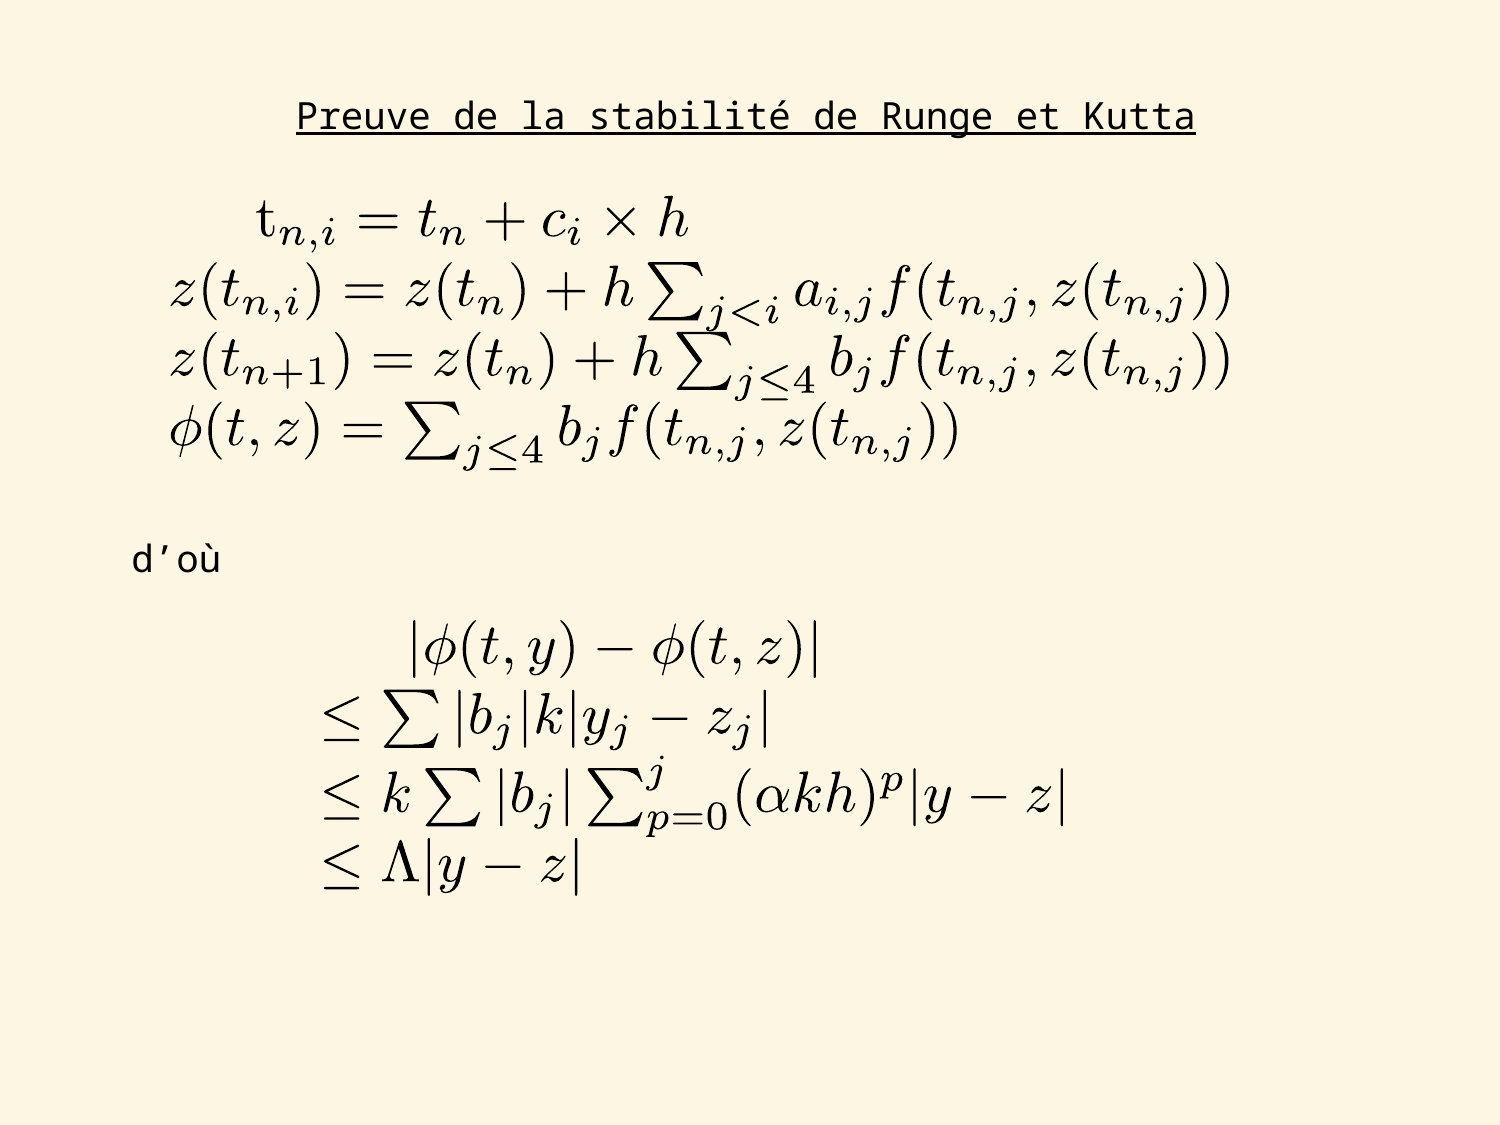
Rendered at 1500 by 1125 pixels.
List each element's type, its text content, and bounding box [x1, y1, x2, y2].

text_box [756, 438, 764, 457]
text_box [1084, 331, 1098, 390]
text_box [1102, 339, 1121, 377]
text_box [274, 419, 300, 446]
text_box [653, 623, 684, 676]
text_box [506, 366, 532, 385]
text_box [358, 225, 398, 229]
text_box [221, 269, 240, 307]
text_box [221, 339, 240, 377]
text_box [256, 200, 275, 237]
text_box [1192, 331, 1206, 390]
text_box [892, 435, 910, 463]
text_box [647, 262, 703, 321]
text_box [645, 811, 669, 838]
text_box [582, 707, 610, 746]
text_box [581, 435, 598, 463]
text_box [492, 724, 509, 751]
text_box [1051, 280, 1077, 307]
text_box [998, 366, 1015, 393]
text_box [936, 339, 955, 377]
text_box [462, 444, 480, 471]
text_box [1051, 349, 1076, 377]
text_box [958, 296, 984, 315]
text_box [707, 802, 727, 830]
text_box [587, 768, 643, 827]
text_box [272, 358, 303, 389]
text_box [999, 296, 1016, 323]
text_box [456, 269, 475, 307]
text_box [567, 226, 581, 246]
text_box [322, 226, 335, 246]
text_box [756, 637, 782, 665]
text_box [676, 305, 732, 390]
text_box [285, 296, 298, 315]
text_box d’où [116, 524, 237, 591]
text_box [1103, 269, 1121, 307]
text_box [1026, 786, 1052, 813]
text_box [462, 620, 477, 679]
text_box [760, 365, 789, 392]
text_box [478, 296, 503, 315]
text_box [358, 214, 398, 218]
text_box [779, 419, 805, 446]
text_box [812, 401, 827, 460]
text_box [203, 262, 217, 321]
text_box [382, 839, 419, 882]
text_box [646, 401, 661, 460]
text_box [844, 309, 850, 323]
text_box [425, 623, 456, 676]
text_box [924, 786, 952, 824]
text_box [604, 265, 634, 307]
text_box [345, 295, 384, 299]
text_box [505, 657, 513, 675]
text_box [534, 802, 551, 829]
text_box [989, 379, 995, 393]
text_box [539, 331, 554, 390]
text_box [536, 692, 563, 734]
text_box [609, 724, 627, 751]
text_box [405, 280, 431, 307]
text_box [664, 408, 683, 446]
text_box [1193, 262, 1207, 321]
text_box [686, 435, 712, 455]
text_box [546, 271, 586, 311]
text_box [732, 724, 749, 751]
text_box [226, 408, 245, 446]
text_box [826, 771, 856, 813]
text_box [756, 786, 790, 813]
text_box [1123, 366, 1149, 385]
text_box [918, 331, 932, 390]
text_box [795, 280, 822, 307]
text_box [560, 620, 574, 679]
text_box [466, 331, 481, 390]
text_box [733, 657, 741, 675]
text_box [575, 341, 614, 381]
text_box [522, 435, 543, 463]
text_box [559, 404, 581, 446]
text_box [485, 202, 525, 241]
text_box [439, 226, 465, 246]
text_box [511, 262, 525, 321]
text_box [606, 207, 635, 236]
text_box [853, 366, 870, 393]
text_box [880, 334, 910, 388]
text_box [434, 349, 459, 377]
text_box [528, 637, 555, 676]
text_box [343, 423, 383, 427]
text_box [645, 764, 663, 791]
text_box [323, 886, 360, 890]
text_box [425, 768, 481, 827]
text_box [543, 210, 566, 237]
text_box [1155, 309, 1162, 323]
text_box [989, 309, 996, 323]
text_box [323, 844, 360, 879]
text_box [1124, 296, 1150, 315]
text_box [170, 349, 196, 377]
text_box [879, 772, 903, 799]
text_box [734, 374, 752, 402]
text_box [540, 855, 566, 882]
text_box [438, 262, 452, 321]
text_box [279, 226, 305, 246]
text_box [470, 692, 492, 734]
text_box [208, 401, 222, 460]
text_box [485, 339, 503, 377]
text_box [1164, 366, 1181, 393]
text_box [709, 627, 727, 665]
text_box [1165, 296, 1182, 323]
text_box [1155, 379, 1161, 393]
text_box [659, 195, 688, 237]
text_box [418, 199, 437, 237]
text_box [707, 707, 733, 734]
text_box [943, 401, 957, 460]
text_box [170, 404, 202, 457]
text_box [883, 449, 889, 462]
text_box [306, 262, 320, 321]
text_box [243, 296, 268, 315]
text_box [793, 365, 815, 393]
text_box [438, 855, 466, 894]
text_box [574, 837, 578, 896]
text_box [737, 768, 751, 827]
text_box [323, 774, 360, 809]
text_box [1084, 262, 1099, 321]
text_box [920, 401, 935, 460]
text_box [609, 404, 639, 457]
text_box [937, 269, 955, 307]
text_box [512, 771, 534, 813]
text_box Preuve de la stabilité de Runge et Kutta [280, 81, 1211, 148]
text_box [726, 435, 744, 463]
text_box [1215, 262, 1230, 321]
text_box [765, 305, 779, 324]
text_box [717, 449, 723, 462]
text_box [404, 401, 460, 460]
text_box [787, 620, 801, 679]
text_box [957, 366, 983, 385]
text_box [852, 435, 878, 455]
text_box [918, 262, 933, 321]
text_box [309, 357, 325, 385]
text_box [731, 299, 760, 327]
text_box [251, 438, 258, 457]
text_box [853, 296, 871, 323]
text_box [304, 401, 319, 460]
text_box [633, 335, 662, 377]
text_box [794, 771, 821, 813]
text_box [825, 296, 838, 315]
text_box [881, 264, 911, 318]
text_box [170, 280, 196, 307]
text_box [243, 366, 268, 385]
text_box [1027, 369, 1035, 387]
text_box [523, 689, 527, 748]
text_box [383, 689, 439, 748]
text_box [690, 620, 705, 679]
text_box [831, 335, 853, 377]
text_box [480, 627, 499, 665]
text_box [1028, 299, 1036, 317]
text_box [383, 771, 410, 813]
text_box [488, 434, 517, 462]
text_box [860, 768, 874, 827]
text_box [830, 408, 849, 446]
text_box [310, 239, 317, 253]
text_box [334, 331, 349, 390]
text_box [203, 331, 217, 390]
text_box [323, 738, 360, 742]
text_box [274, 309, 280, 323]
text_box [1214, 331, 1229, 390]
text_box [323, 696, 360, 730]
